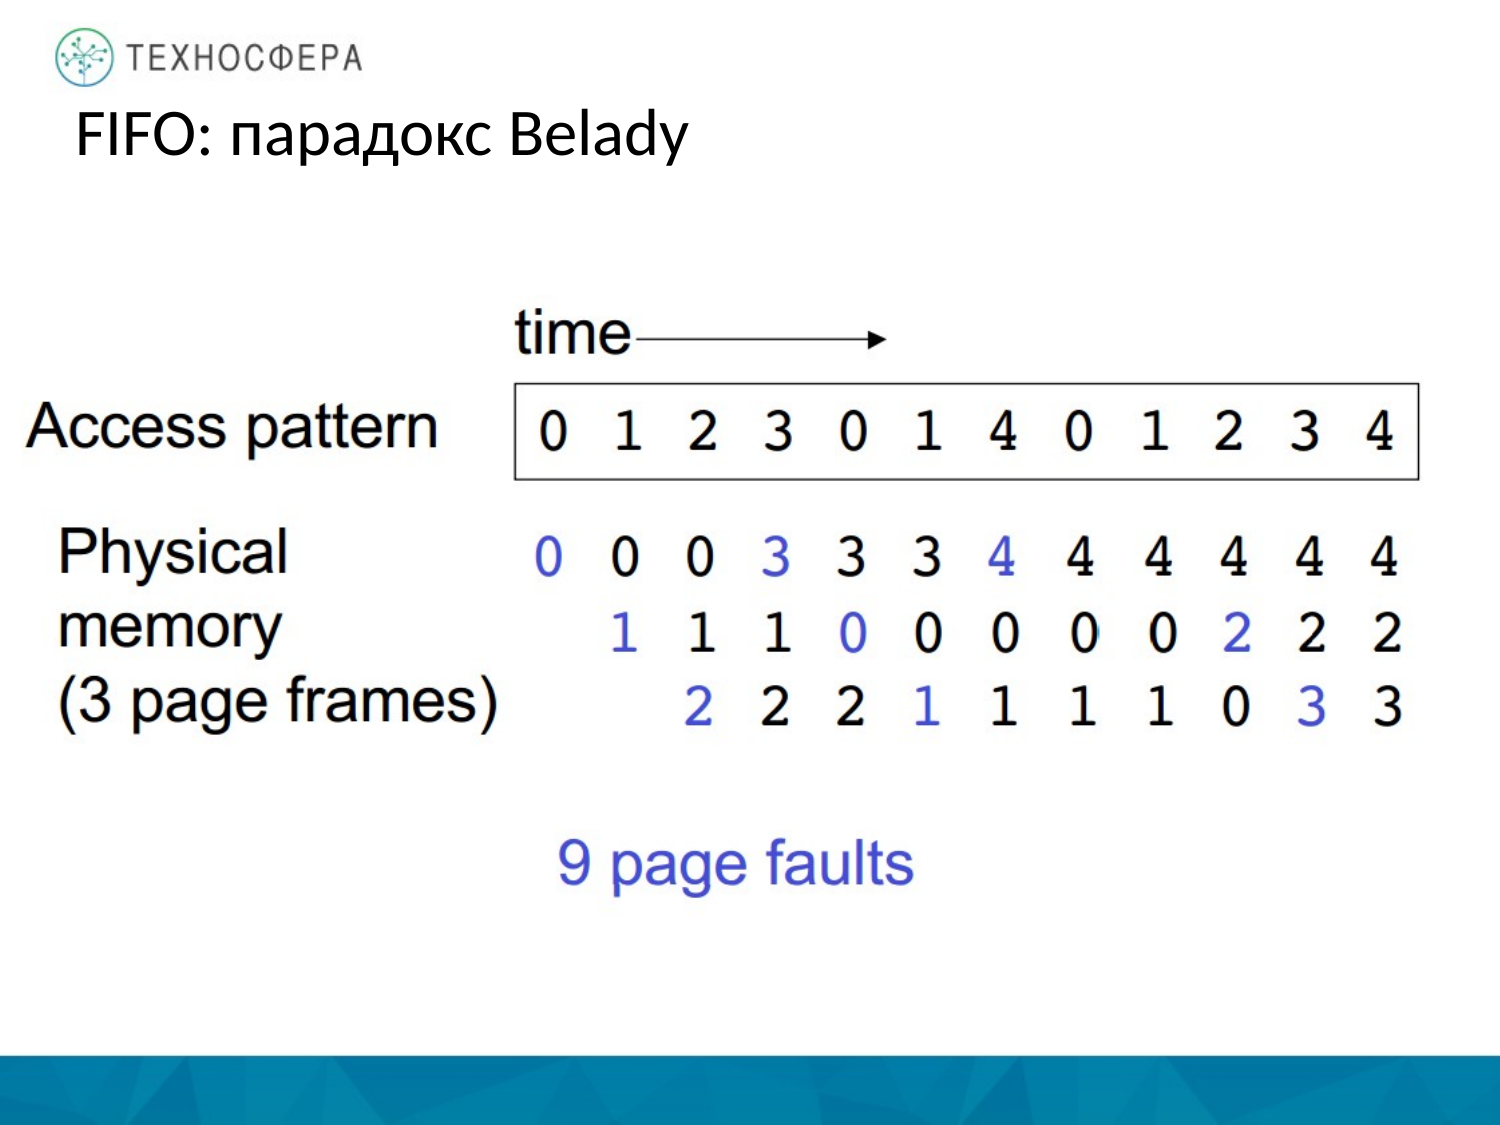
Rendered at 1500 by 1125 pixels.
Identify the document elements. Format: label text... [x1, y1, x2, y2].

title FIFO: парадокс Belady [75, 45, 1425, 233]
picture [0, 0, 1500, 1057]
